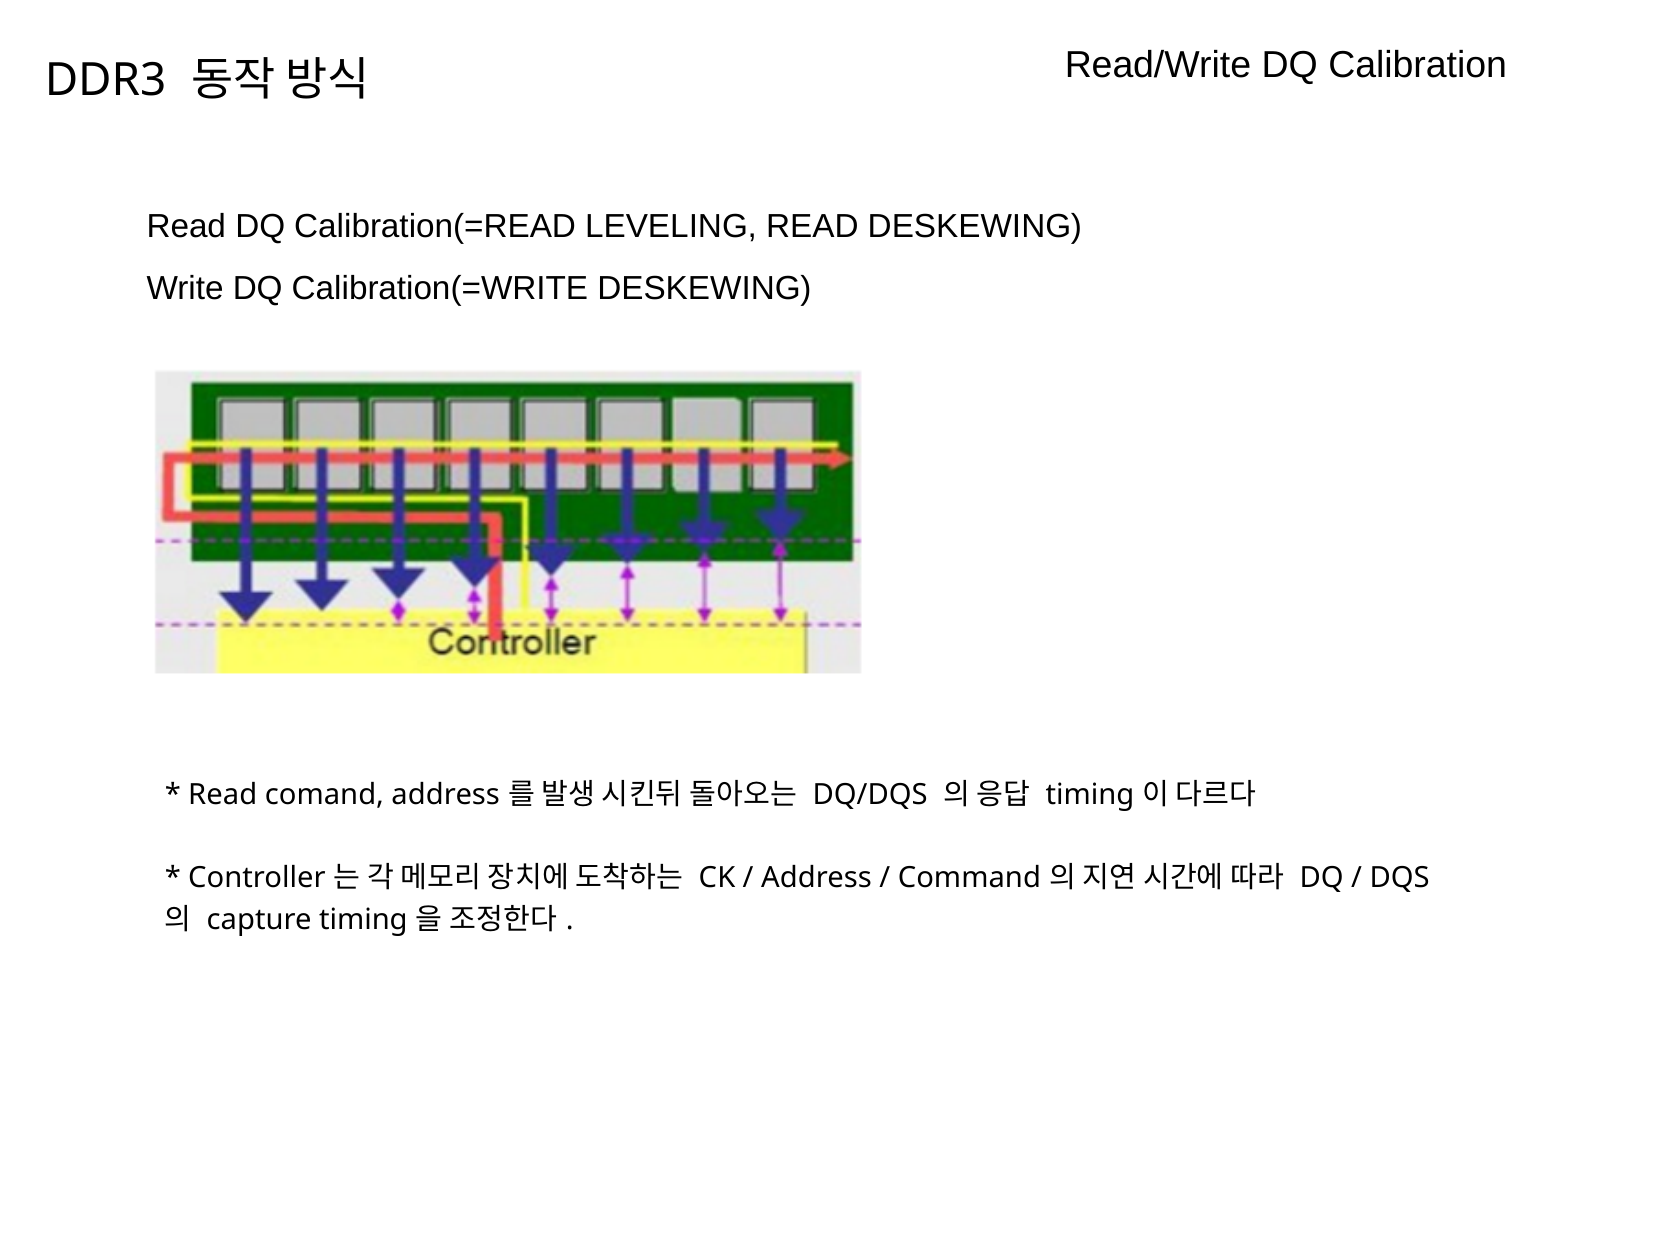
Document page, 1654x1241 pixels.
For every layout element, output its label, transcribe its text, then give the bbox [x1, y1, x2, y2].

text_box DDR3 동작 방식 [30, 34, 466, 106]
text_box * Read comand, address를 발생 시킨뒤 돌아오는 DQ/DQS 의 응답 timing이 다르다 * Controller는 각 메모리 장치에 도착하는 CK / Address / Command의 지연 시간에 따라 DQ / DQS 의 capture timing을 조정한다. [150, 763, 1456, 946]
picture [150, 365, 871, 694]
text_box Read/Write DQ Calibration [1050, 36, 1611, 136]
text_box Read DQ Calibration(=READ LEVELING, READ DESKEWING) Write DQ Calibration(=WRITE DESKEWING) [131, 200, 1546, 314]
